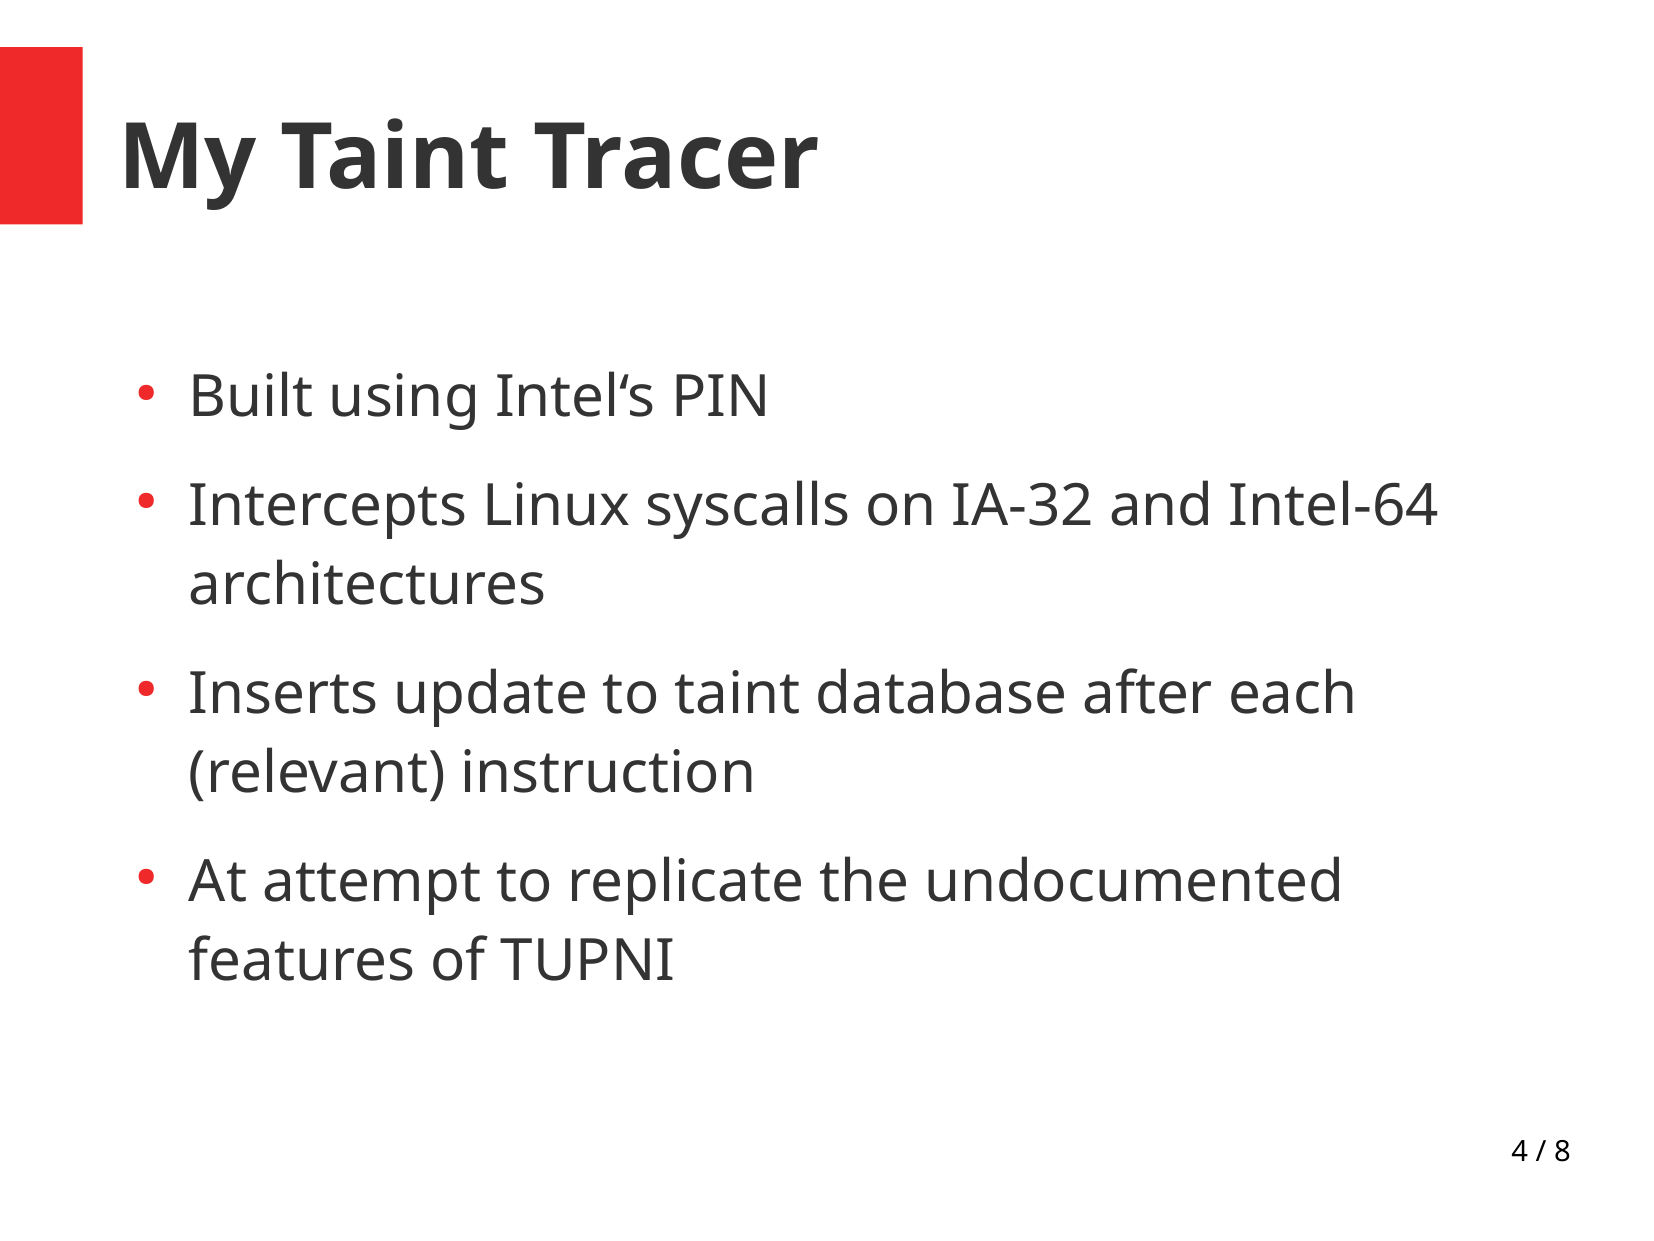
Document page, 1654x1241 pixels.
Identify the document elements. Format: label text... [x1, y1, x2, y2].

list Built using Intel‘s PIN Intercepts Linux syscalls on IA-32 and Intel-64 architectures Inserts update to taint database after each (relevant) instruction At attempt to replicate the undocumented features of TUPNI [118, 354, 1536, 1074]
title My Taint Tracer [118, 49, 1571, 257]
